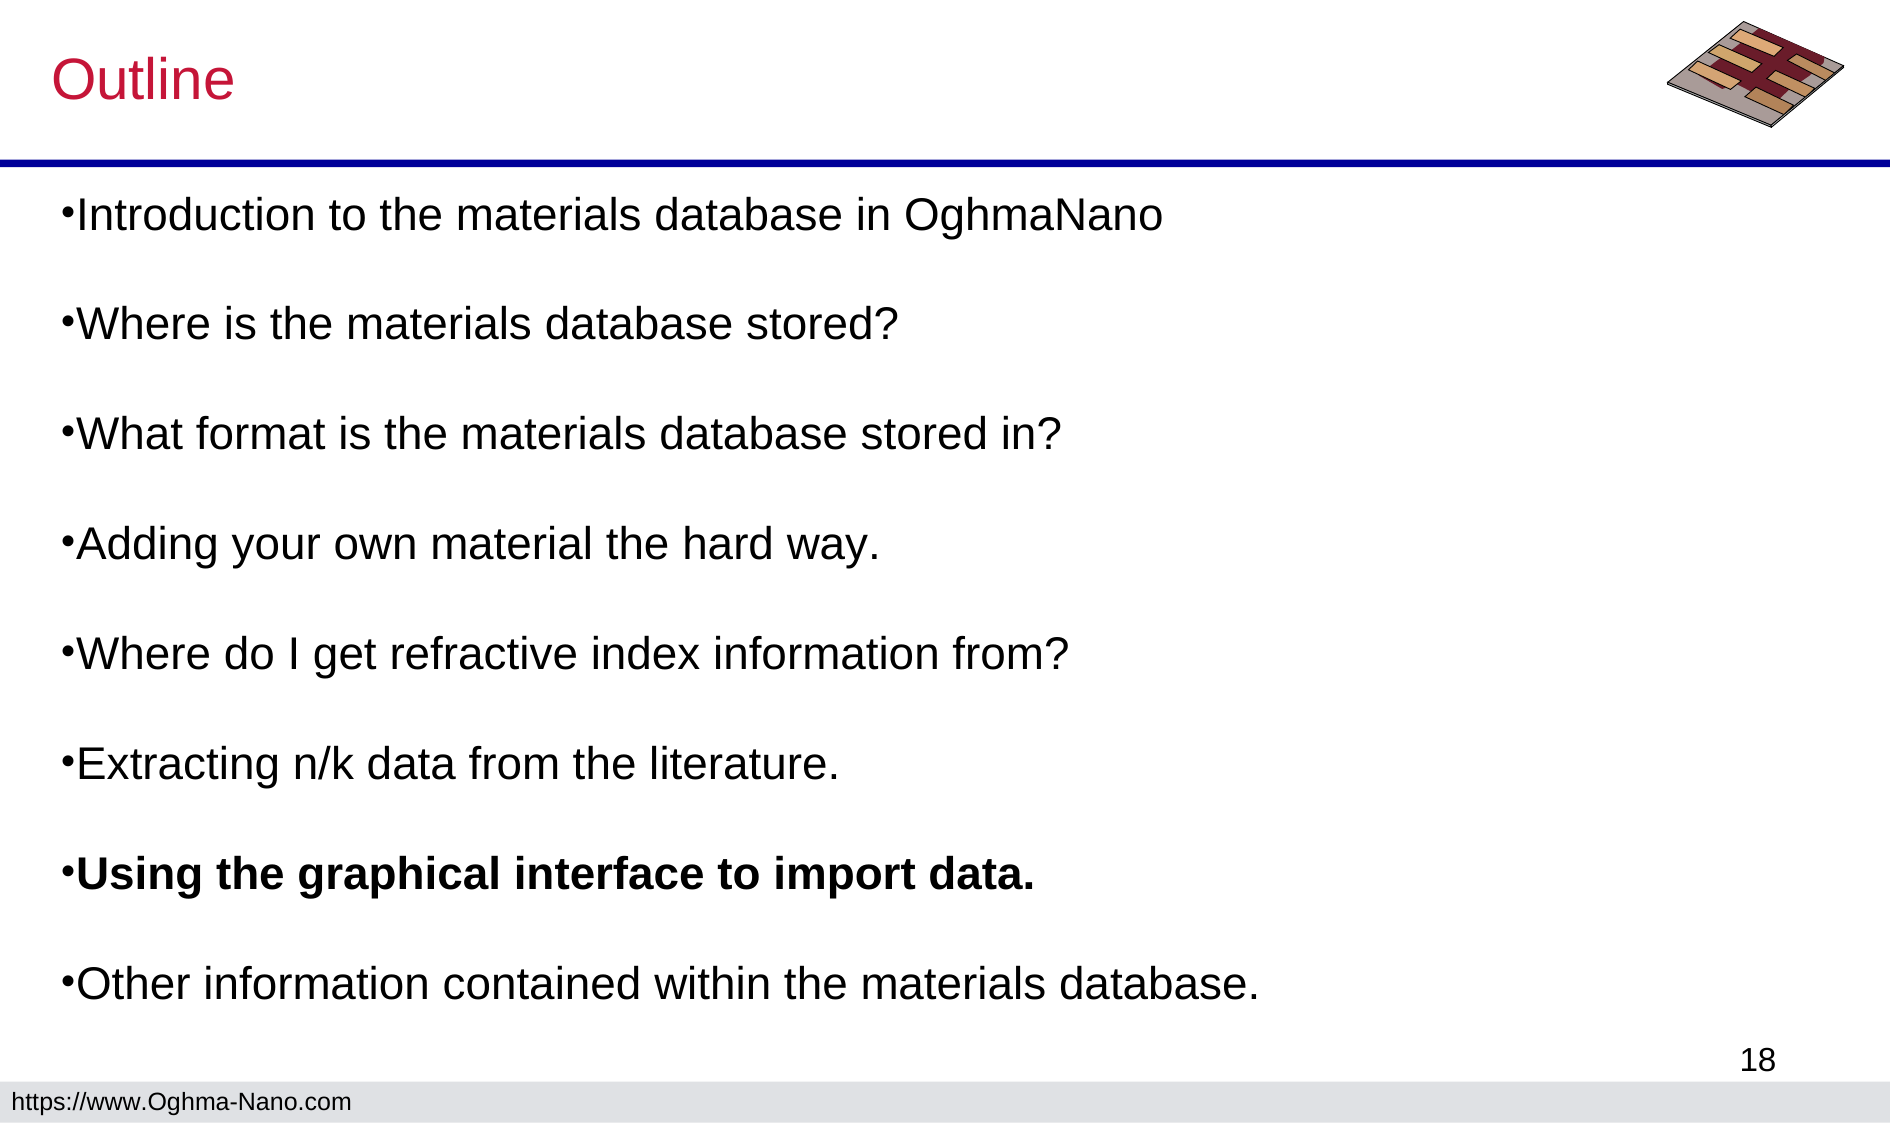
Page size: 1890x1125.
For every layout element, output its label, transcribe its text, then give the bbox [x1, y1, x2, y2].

title Outline [36, 6, 1575, 153]
text_box Introduction to the materials database in OghmaNano Where is the materials database stored? What format is the materials database stored in? Adding your own material the hard way. Where do I get refractive index information from? Extracting n/k data from the literature. Using the graphical interface to import data. Other information contained within the materials database. [45, 176, 1890, 1017]
text_box <number> [1724, 1030, 1890, 1101]
